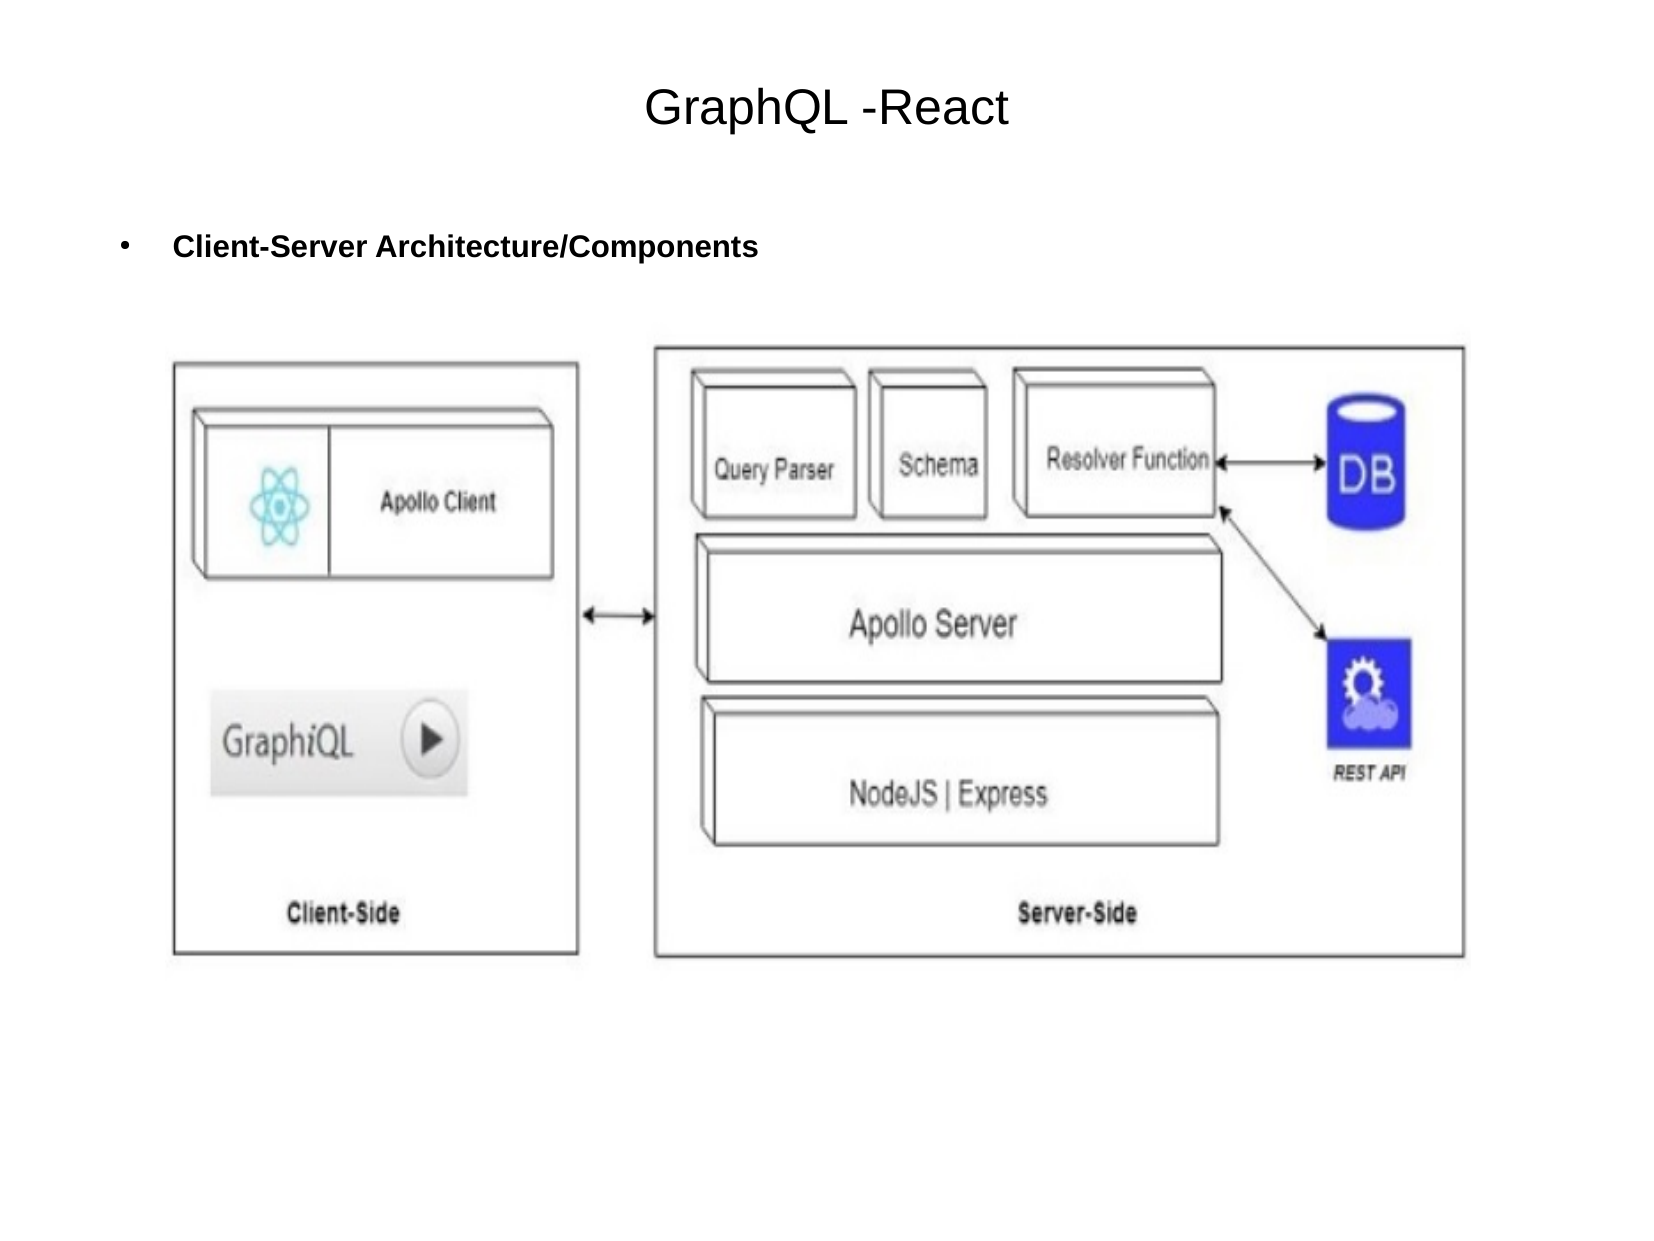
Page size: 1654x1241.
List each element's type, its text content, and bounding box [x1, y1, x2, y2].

picture [165, 314, 1471, 991]
title GraphQL -React [82, 49, 1571, 166]
list Client-Server Architecture/Components [101, 165, 1591, 525]
